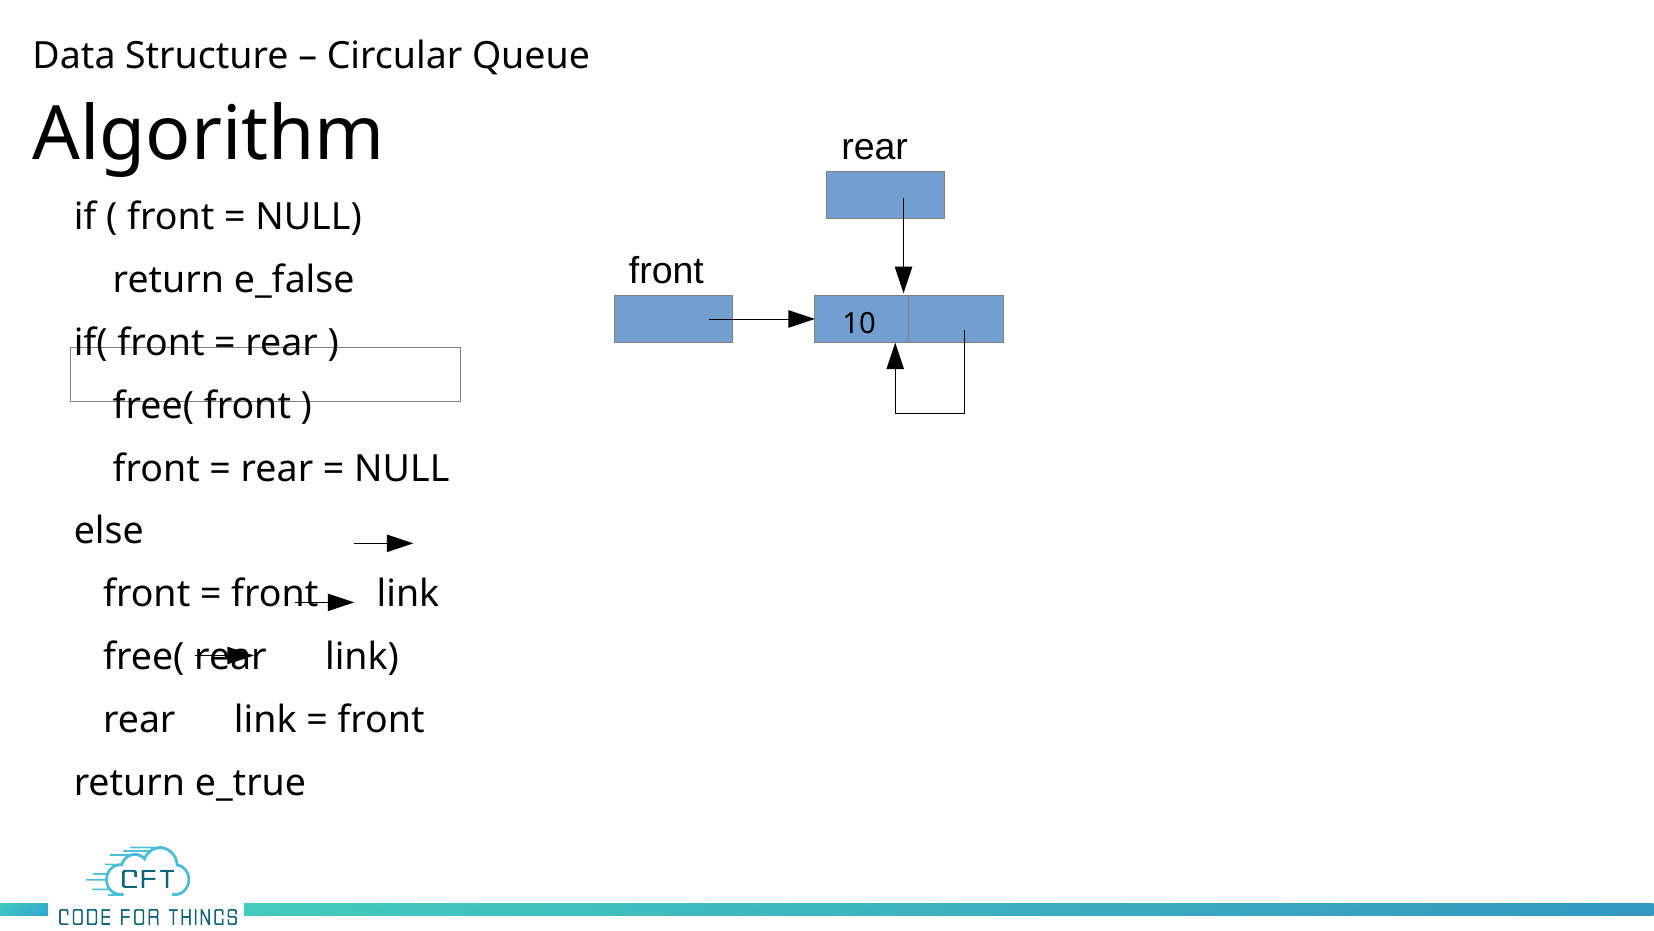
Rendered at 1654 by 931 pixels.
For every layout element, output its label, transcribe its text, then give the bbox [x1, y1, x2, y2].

text_box [826, 171, 945, 219]
text_box if ( front = NULL) return e_false if( front = rear ) free( front ) front = rear = NULL else front = front link free( rear link) rear link = front return e_true [0, 182, 727, 851]
text_box [614, 295, 733, 343]
picture [59, 851, 237, 925]
text_box [910, 295, 1004, 343]
title Data Structure – Circular Queue Algorithm [32, 11, 1524, 199]
text_box [814, 295, 827, 343]
text_box 10 [827, 295, 910, 345]
text_box rear [826, 118, 942, 175]
text_box front [614, 242, 730, 300]
